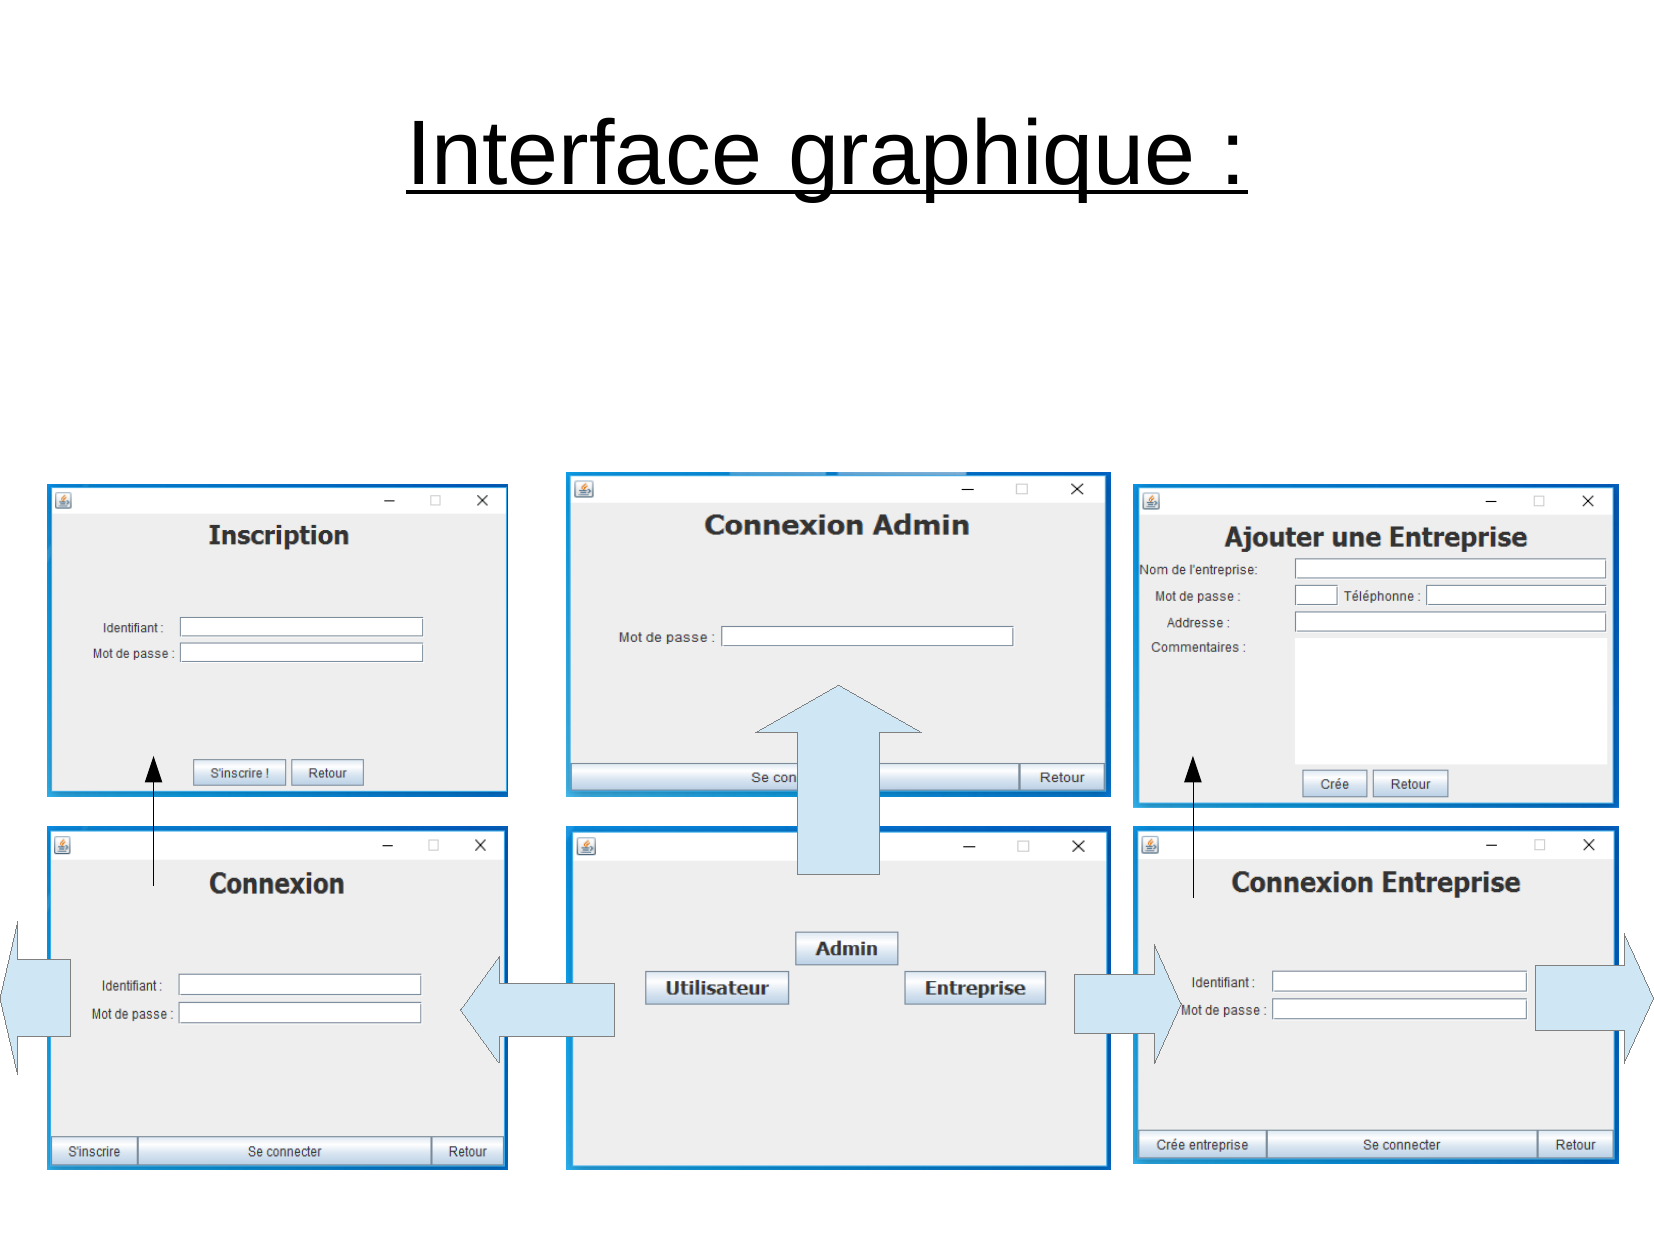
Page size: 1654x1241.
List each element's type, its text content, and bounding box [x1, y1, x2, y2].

picture [566, 472, 1111, 798]
text_box [0, 921, 71, 1075]
picture [47, 484, 508, 798]
picture [566, 826, 1111, 1170]
text_box [460, 956, 615, 1063]
text_box [1535, 933, 1654, 1064]
picture [1133, 484, 1619, 809]
text_box [755, 685, 922, 875]
picture [1133, 826, 1619, 1164]
picture [47, 826, 508, 1170]
title Interface graphique : [82, 49, 1571, 257]
text_box [1074, 944, 1182, 1064]
